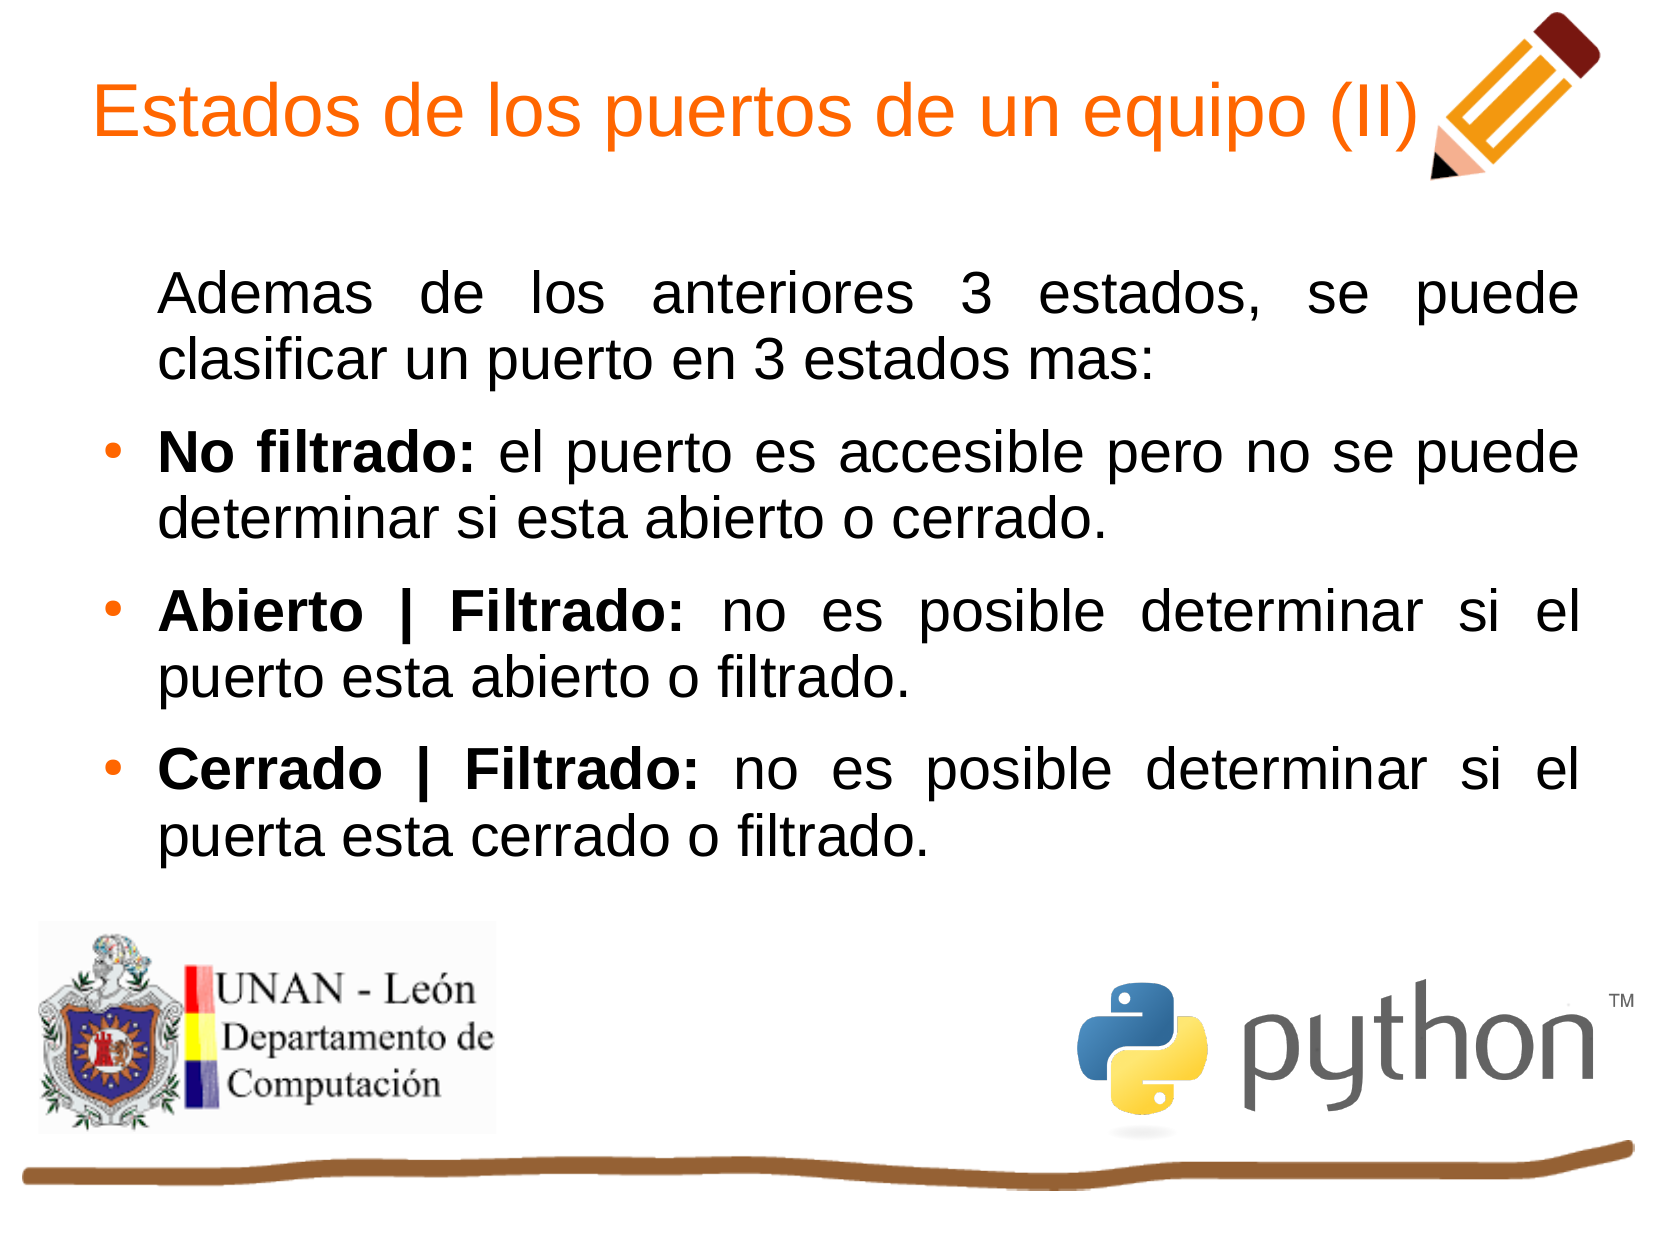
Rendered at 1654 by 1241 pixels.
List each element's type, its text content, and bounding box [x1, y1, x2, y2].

list Ademas de los anteriores 3 estados, se puede clasificar un puerto en 3 estados mas: No filtrado: el puerto es accesible pero no se puede determinar si esta abierto o cerrado. Abierto | Filtrado: no es posible determinar si el puerto esta abierto o filtrado. Cerrado | Filtrado: no es posible determinar si el puerta esta cerrado o filtrado. [93, 259, 1583, 875]
picture [38, 921, 497, 1134]
picture [22, 970, 1647, 1191]
title Estados de los puertos de un equipo (II) [82, 49, 1430, 172]
picture [1430, 12, 1601, 181]
